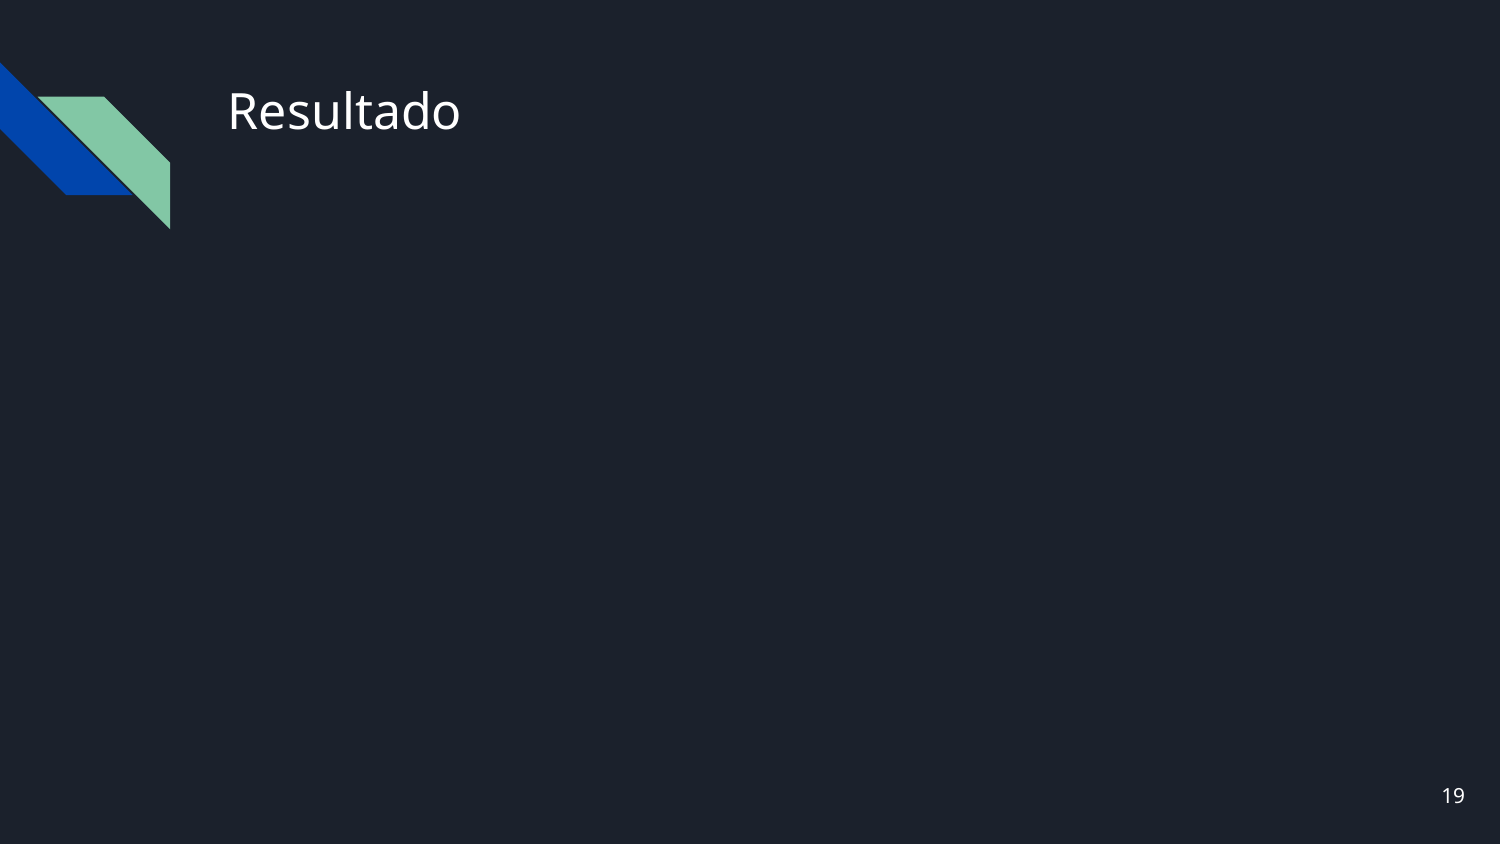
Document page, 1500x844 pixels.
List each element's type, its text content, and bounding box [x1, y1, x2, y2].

slide_number <número> [1389, 764, 1480, 830]
title Resultado [212, 64, 1368, 215]
